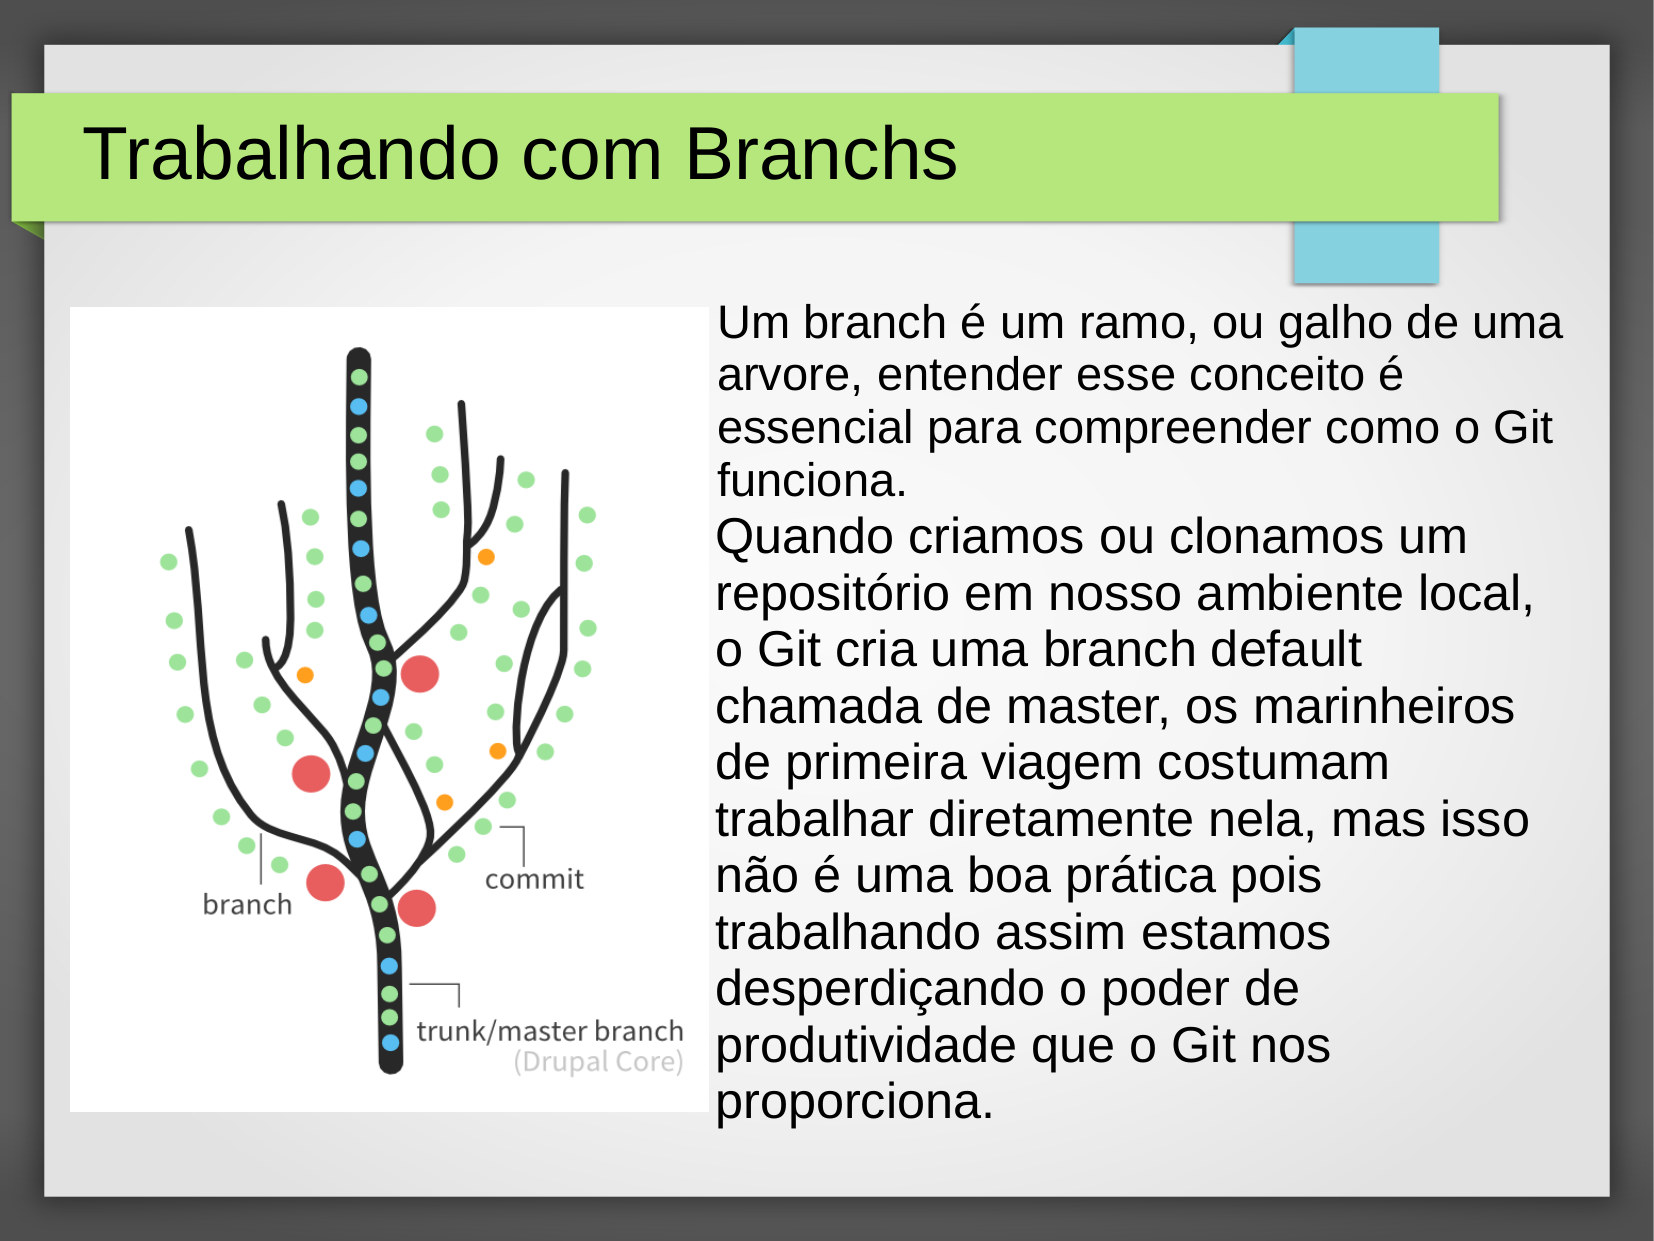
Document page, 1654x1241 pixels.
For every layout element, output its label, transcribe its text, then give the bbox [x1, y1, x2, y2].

picture [0, 0, 1654, 1241]
title Trabalhando com Branchs [82, 94, 1264, 213]
list Quando criamos ou clonamos um repositório em nosso ambiente local, o Git cria uma branch default chamada de master, os marinheiros de primeira viagem costumam trabalhar diretamente nela, mas isso não é uma boa prática pois trabalhando assim estamos desperdiçando o poder de produtividade que o Git nos proporciona. [649, 507, 1565, 1134]
list Um branch é um ramo, ou galho de uma arvore, entender esse conceito é essencial para compreender como o Git funciona. [655, 295, 1577, 508]
